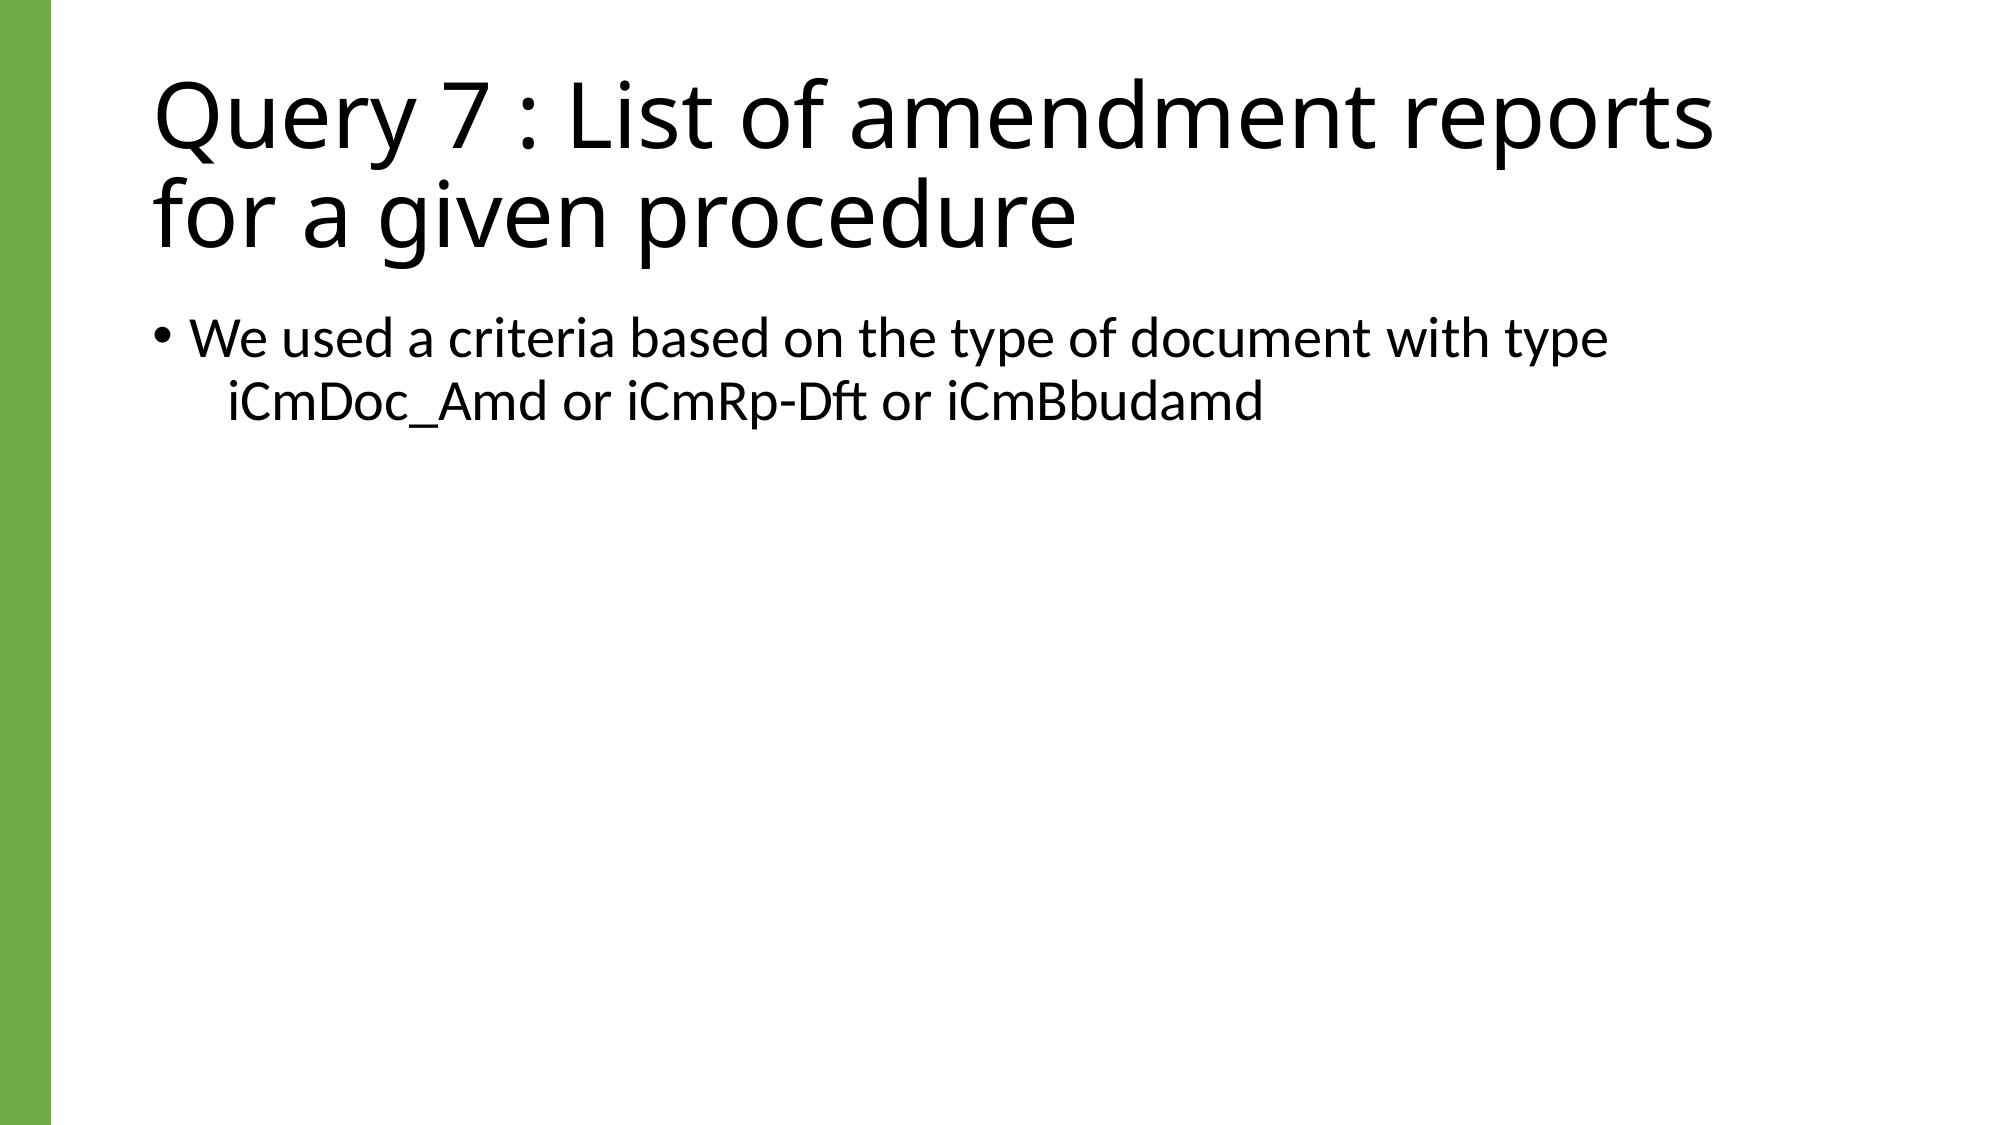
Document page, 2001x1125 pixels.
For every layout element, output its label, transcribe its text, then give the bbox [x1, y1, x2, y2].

text_box [0, 0, 51, 1125]
title Query 7 : List of amendment reports for a given procedure [137, 59, 1863, 278]
list We used a criteria based on the type of document with type iCmDoc_Amd or iCmRp-Dft or iCmBbudamd [137, 299, 1863, 1014]
